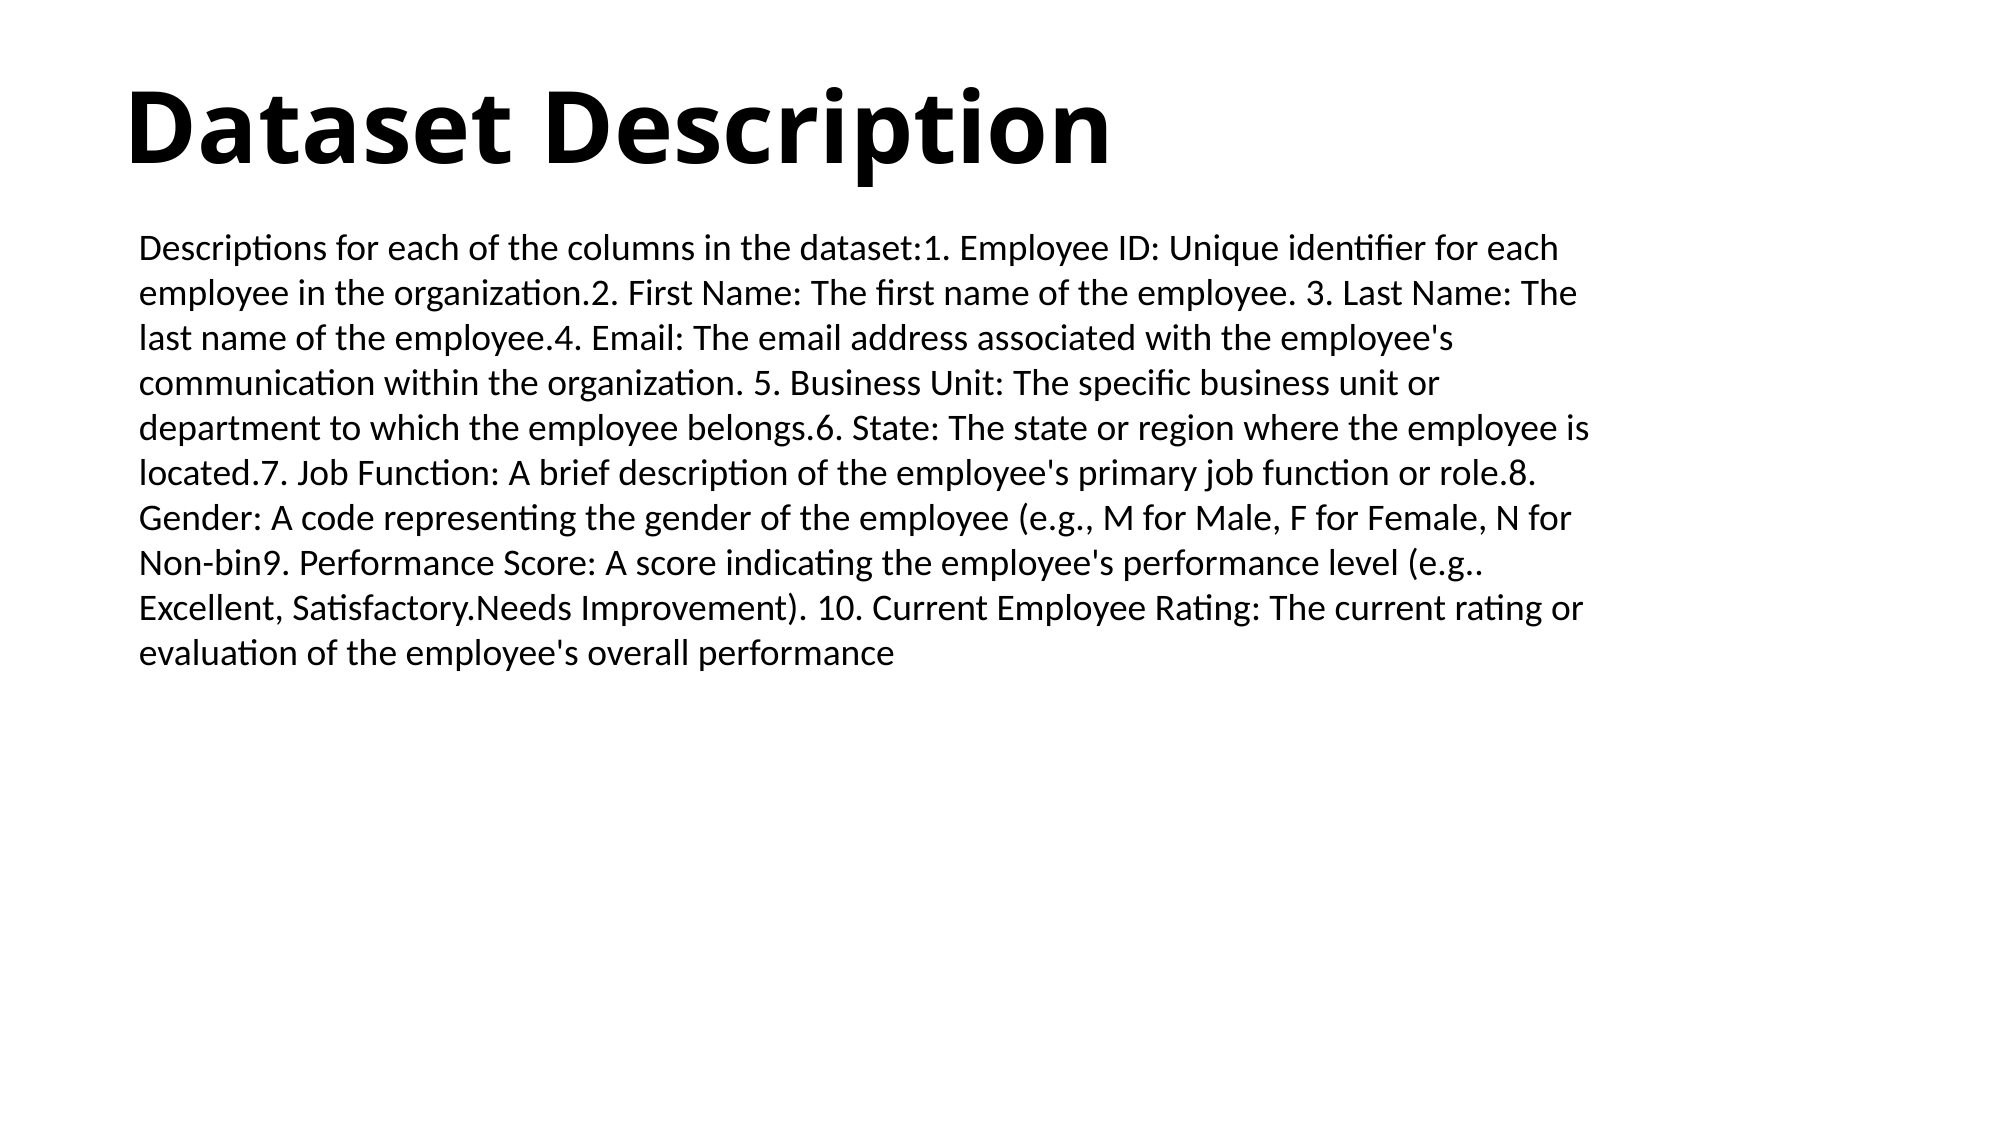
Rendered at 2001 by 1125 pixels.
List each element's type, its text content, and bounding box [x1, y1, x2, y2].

title Dataset Description [123, 63, 1877, 183]
text_box [671, 528, 1329, 612]
text_box Descriptions for each of the columns in the dataset:1. Employee ID: Unique identifier for each employee in the organization.2. First Name: The first name of the employee. 3. Last Name: The last name of the employee.4. Email: The email address associated with the employee's communication within the organization. 5. Business Unit: The specific business unit or department to which the employee belongs.6. State: The state or region where the employee is located.7. Job Function: A brief description of the employee's primary job function or role.8. Gender: A code representing the gender of the employee (e.g., M for Male, F for Female, N for Non-bin9. Performance Score: A score indicating the employee's performance level (e.g.. Excellent, Satisfactory.Needs Improvement). 10. Current Employee Rating: The current rating or evaluation of the employee's overall performance [123, 215, 1612, 712]
